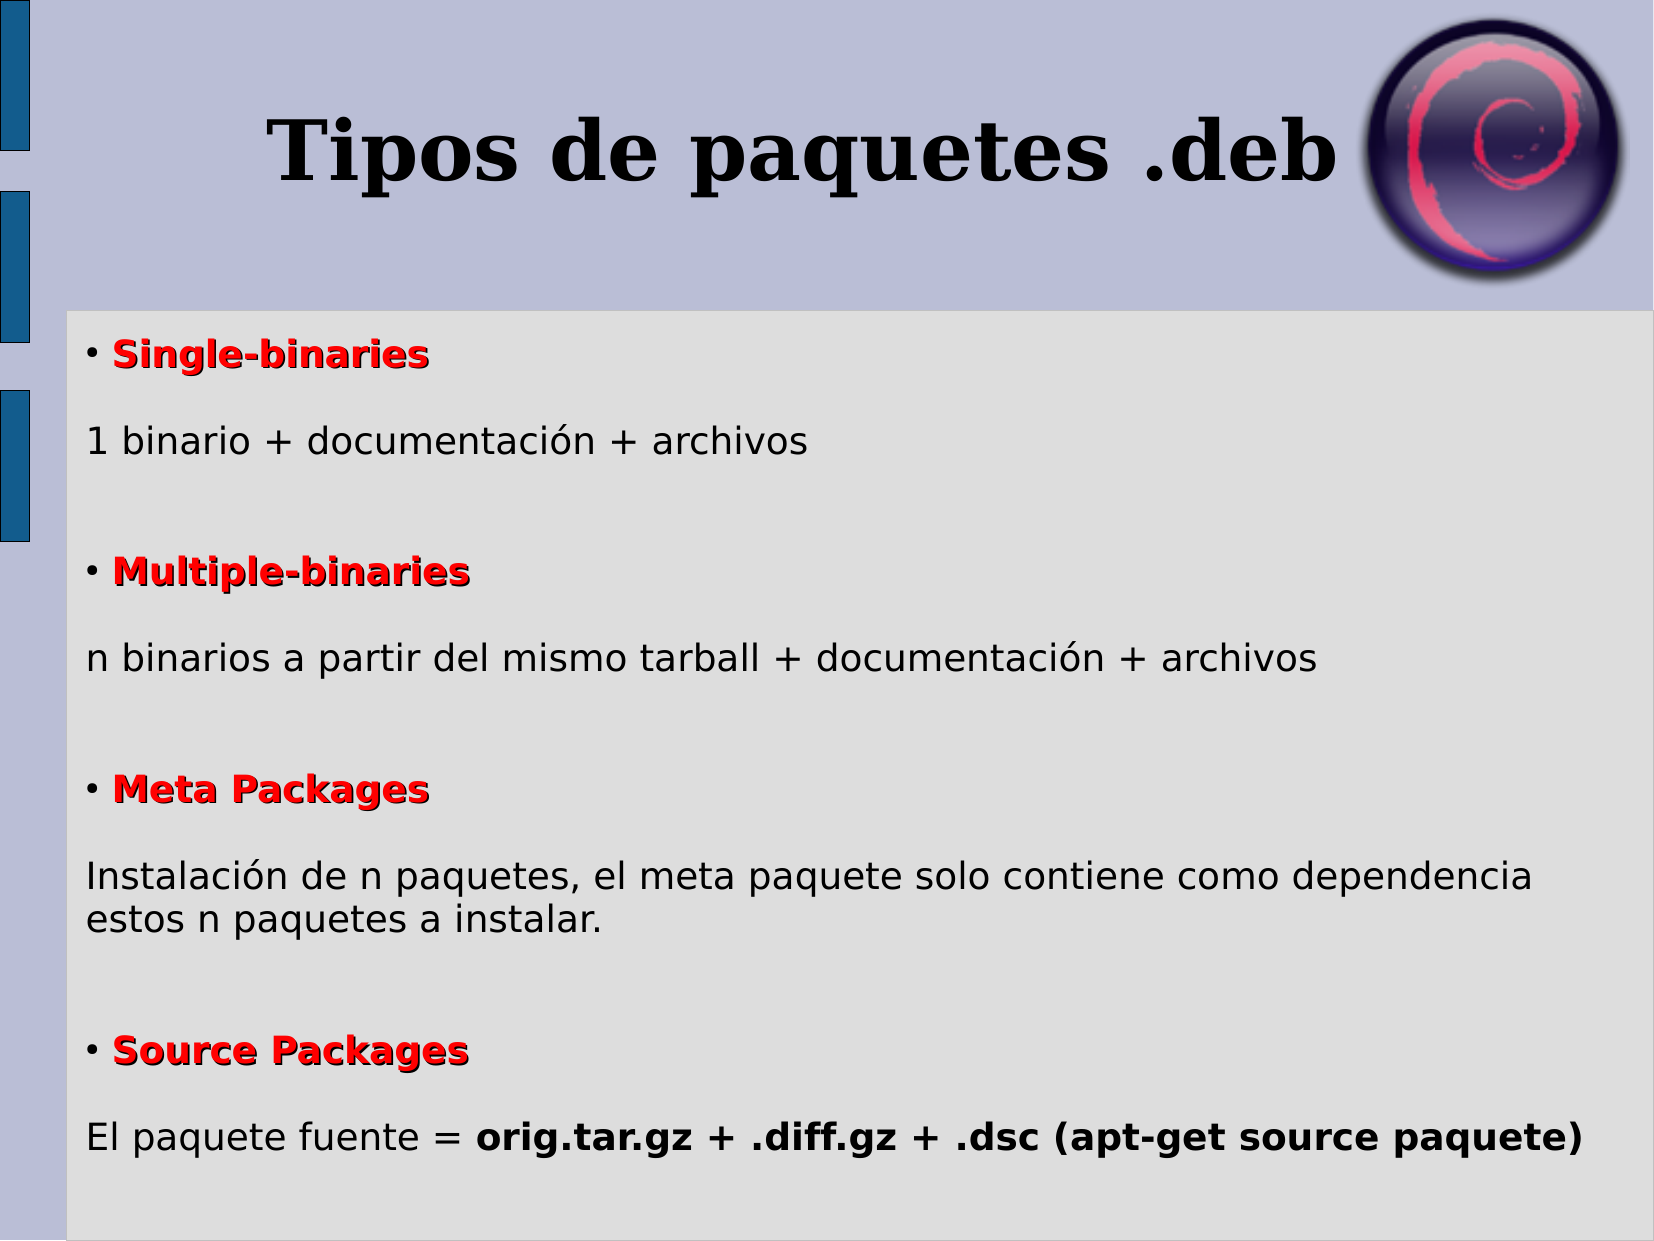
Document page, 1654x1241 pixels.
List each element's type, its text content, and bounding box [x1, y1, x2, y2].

text_box Single-binaries 1 binario + documentación + archivos Multiple-binaries n binarios a partir del mismo tarball + documentación + archivos Meta Packages Instalación de n paquetes, el meta paquete solo contiene como dependencia estos n paquetes a instalar. Source Packages El paquete fuente = orig.tar.gz + .diff.gz + .dsc (apt-get source paquete) [70, 324, 1654, 1241]
text_box Tipos de paquetes .deb [35, 94, 1571, 208]
picture [1334, 5, 1630, 302]
